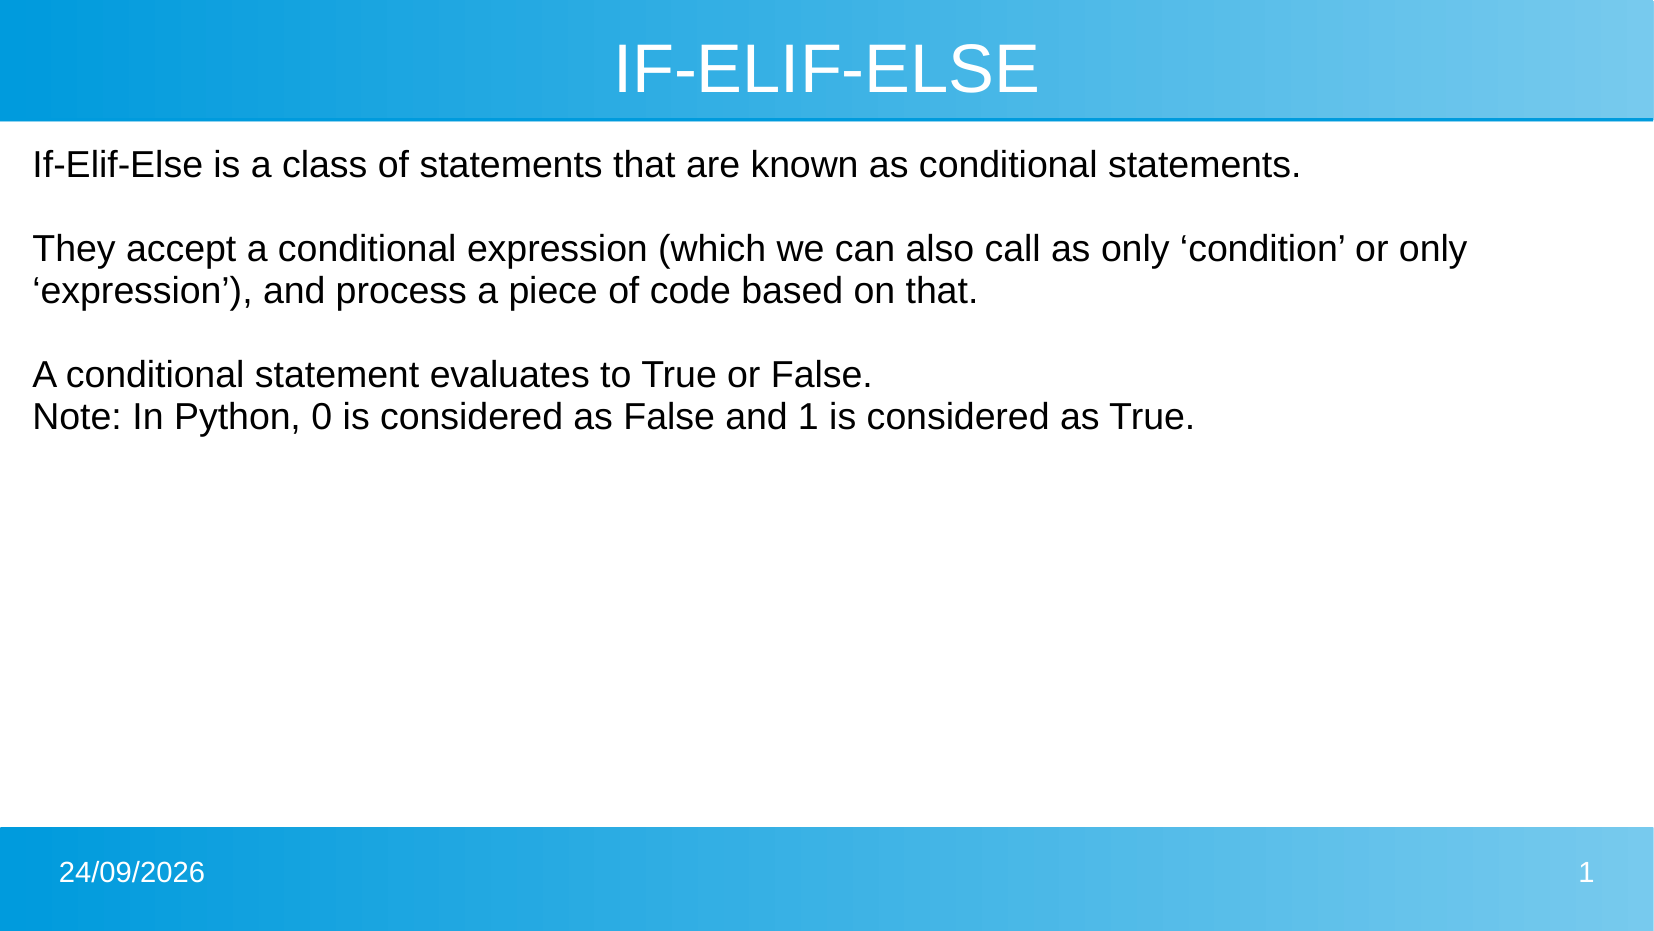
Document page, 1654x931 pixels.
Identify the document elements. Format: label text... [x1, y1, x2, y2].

title IF-ELIF-ELSE [59, 29, 1595, 108]
text_box If-Elif-Else is a class of statements that are known as conditional statements. They accept a conditional expression (which we can also call as only ‘condition’ or only ‘expression’), and process a piece of code based on that. A conditional statement evaluates to True or False. Note: In Python, 0 is considered as False and 1 is considered as True. [17, 135, 1595, 445]
